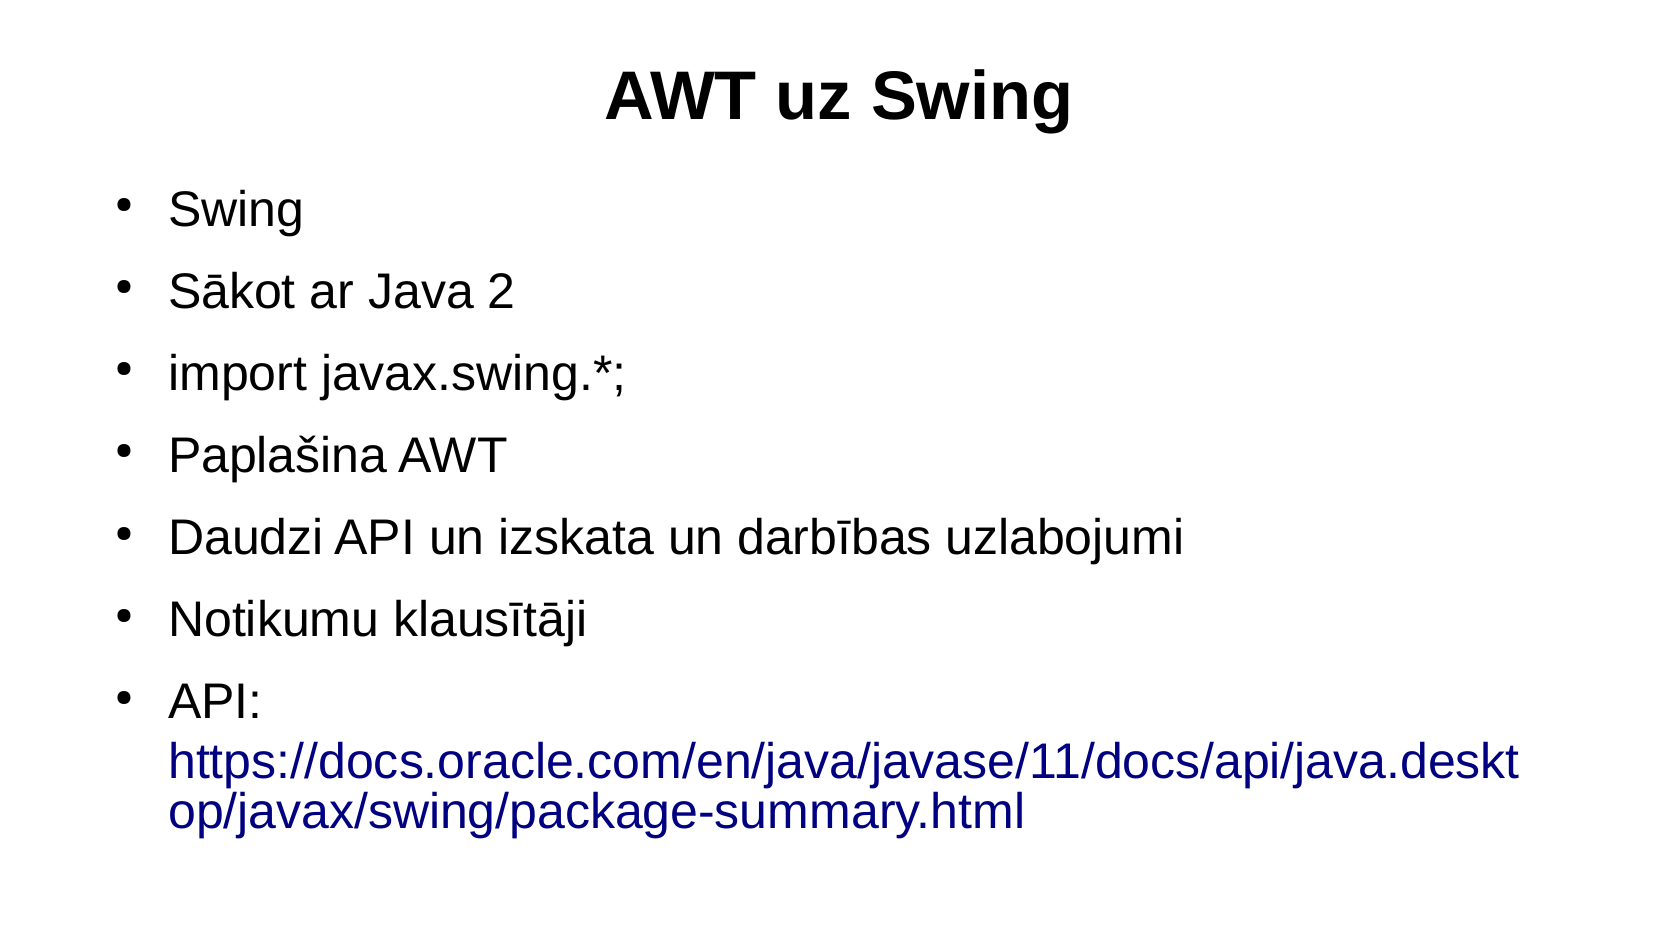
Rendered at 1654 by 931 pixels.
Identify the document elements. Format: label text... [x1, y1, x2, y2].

title AWT uz Swing [82, 37, 1571, 147]
list Swing Sākot ar Java 2 import javax.swing.*; Paplašina AWT Daudzi API un izskata un darbības uzlabojumi Notikumu klausītāji API: https://docs.oracle.com/en/java/javase/11/docs/api/java.desktop/javax/swing/package-summary.html [82, 168, 1538, 889]
